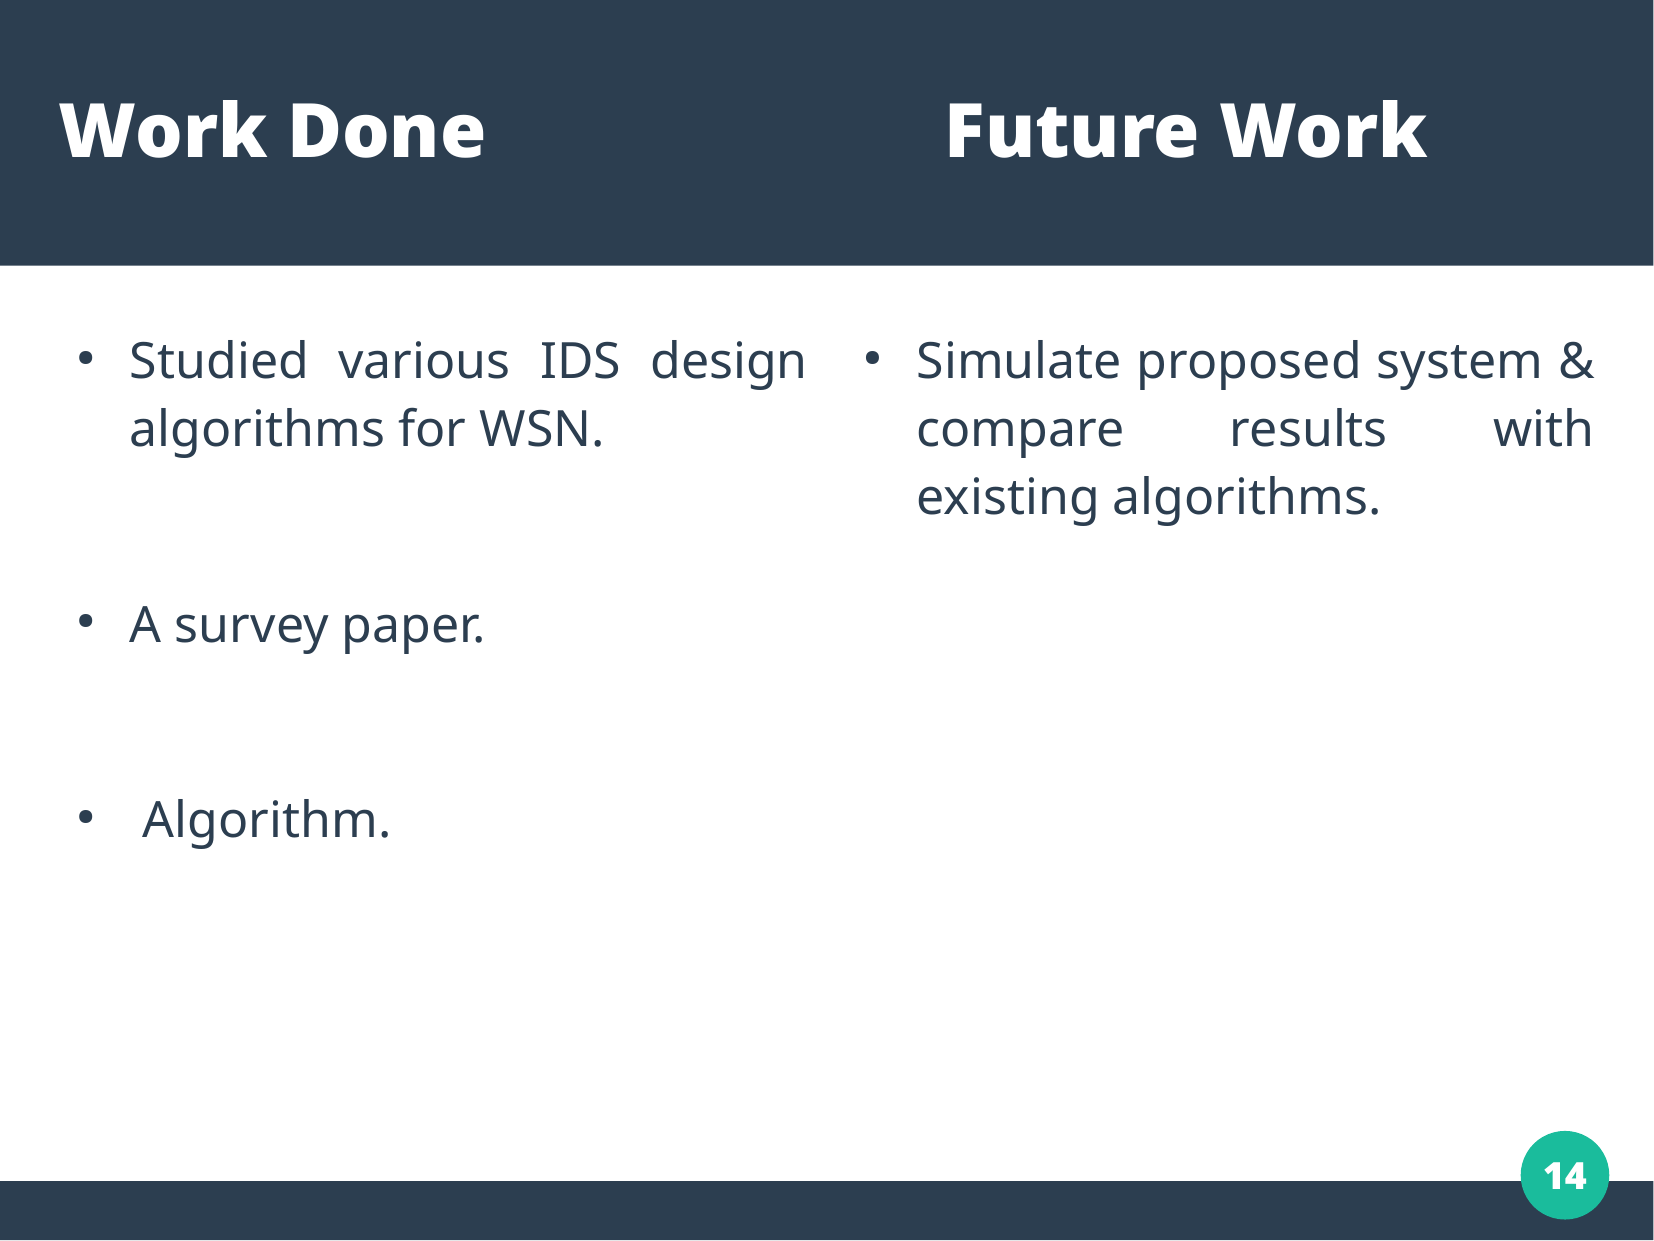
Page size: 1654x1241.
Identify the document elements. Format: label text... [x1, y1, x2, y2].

list Studied various IDS design algorithms for WSN. A survey paper. Algorithm. [59, 324, 809, 1152]
list Simulate proposed system & compare results with existing algorithms. [845, 324, 1596, 1152]
title Work Done Future Work [59, 49, 1595, 207]
